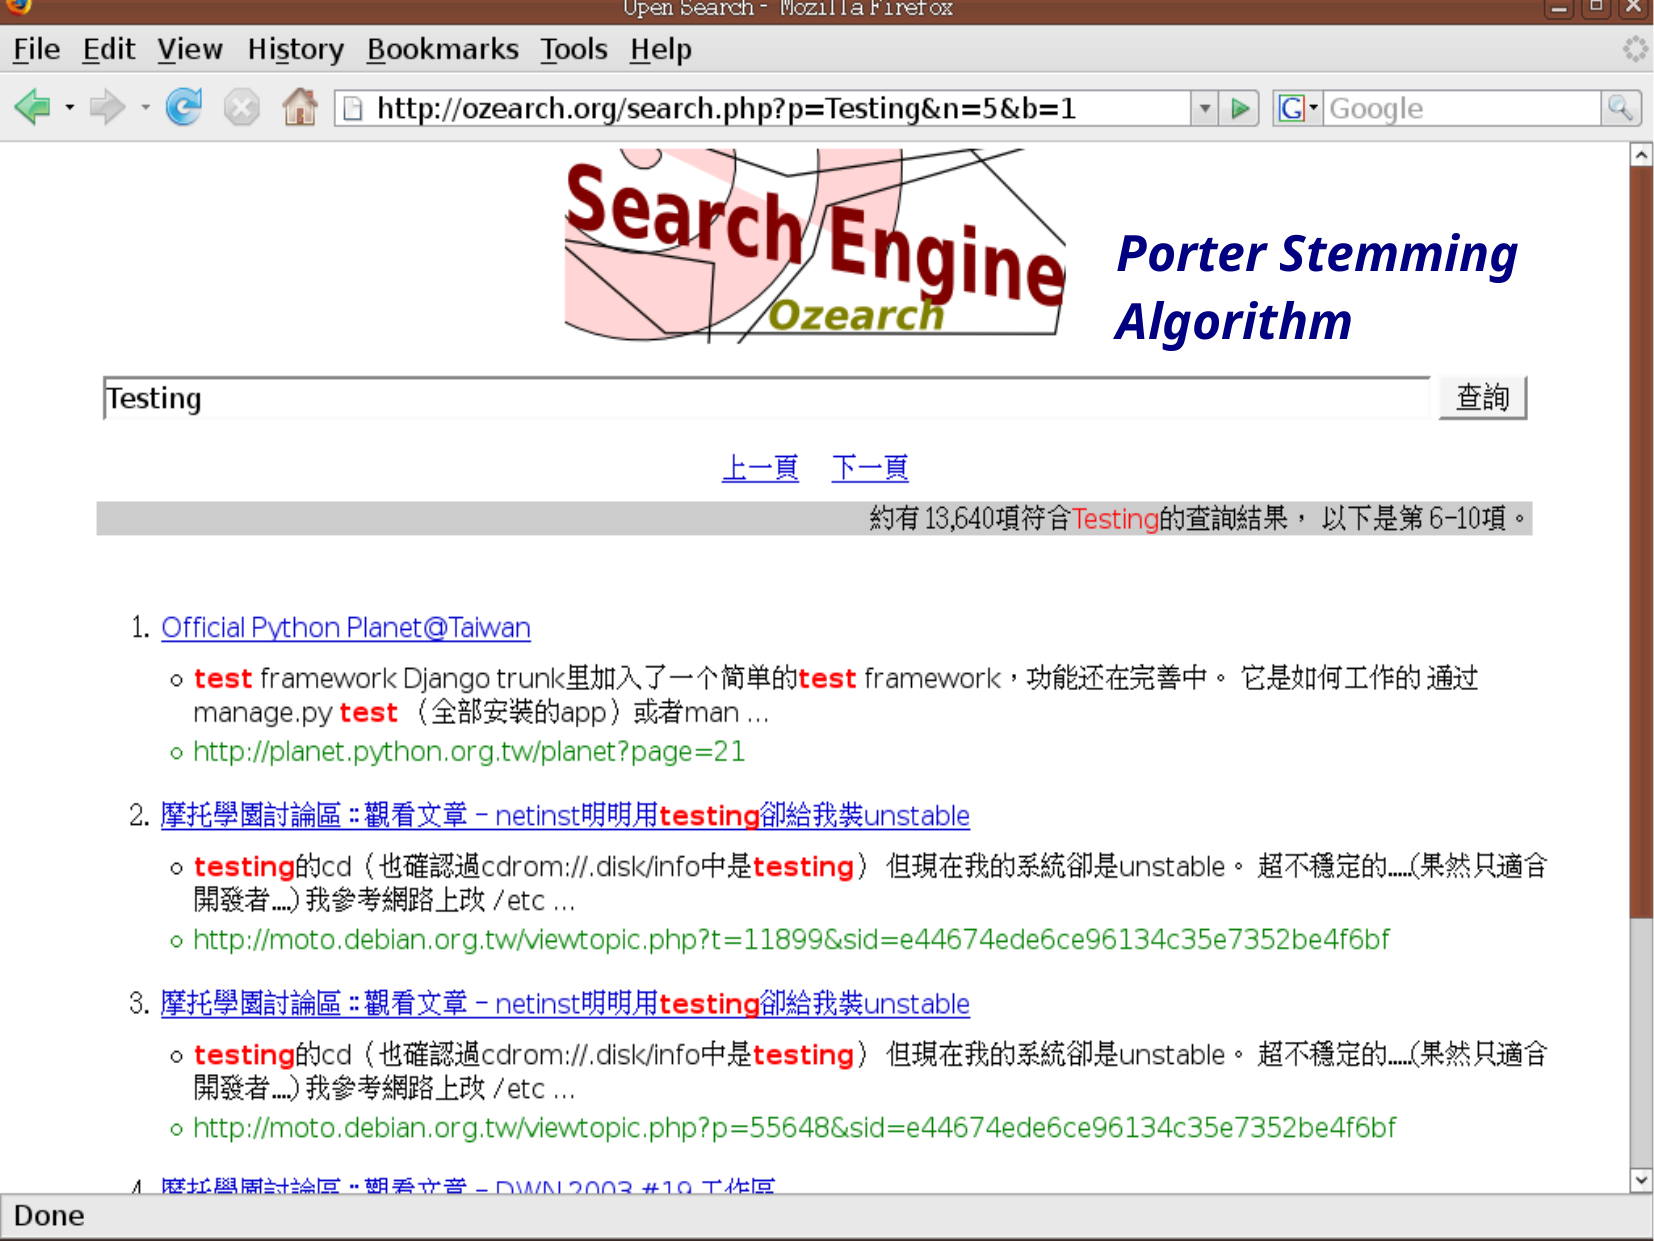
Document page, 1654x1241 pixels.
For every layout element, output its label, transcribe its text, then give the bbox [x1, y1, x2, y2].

text_box Porter Stemming Algorithm [1101, 210, 1654, 343]
picture [0, 0, 1654, 1241]
